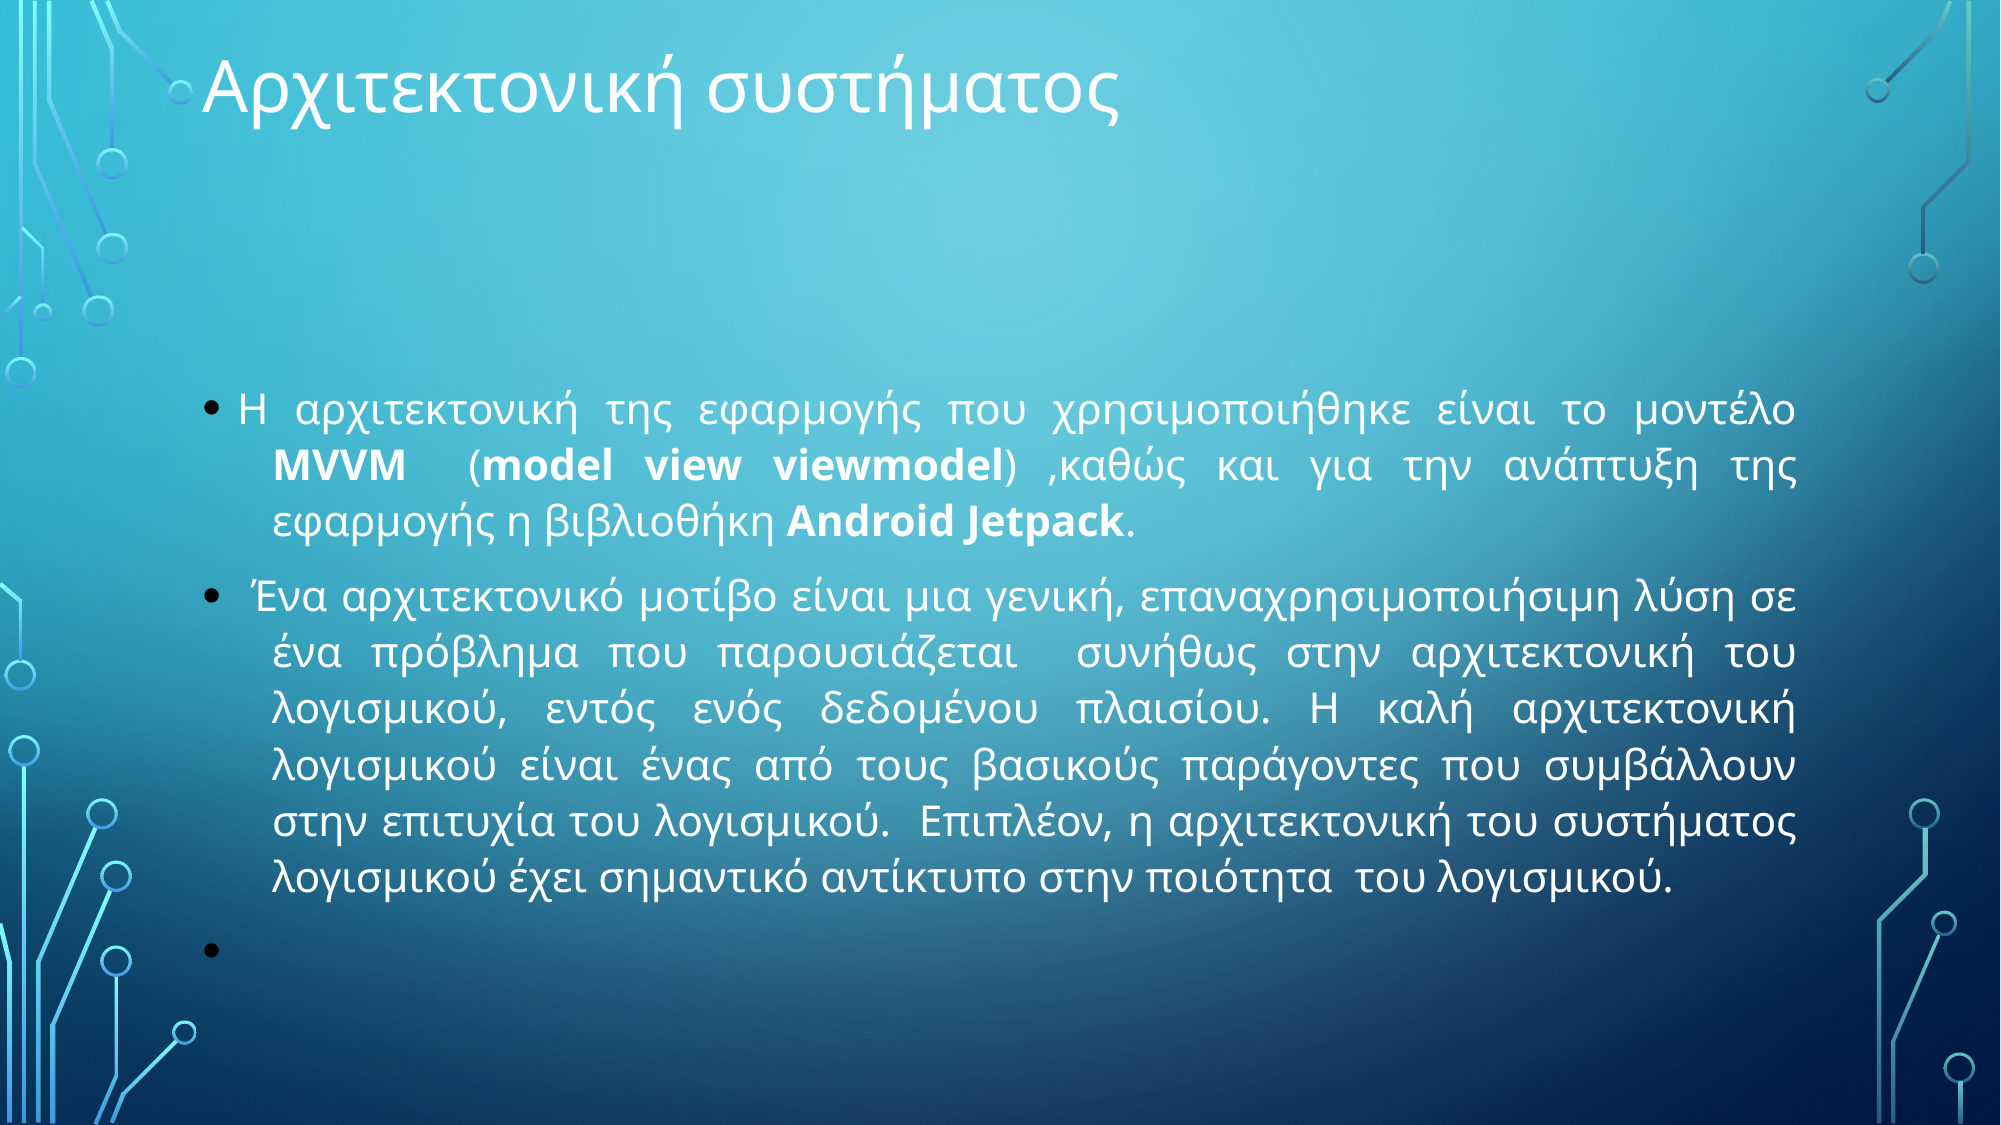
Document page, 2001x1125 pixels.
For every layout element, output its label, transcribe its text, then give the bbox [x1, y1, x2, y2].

title Αρχιτεκτονική συστήματος [187, 42, 1813, 222]
list Η αρχιτεκτονική της εφαρμογής που χρησιμοποιήθηκε είναι το μοντέλο MVVM (model view viewmodel) ,καθώς και για την ανάπτυξη της εφαρμογής η βιβλιοθήκη Android Jetpack. Ένα αρχιτεκτονικό μοτίβο είναι μια γενική, επαναχρησιμοποιήσιμη λύση σε ένα πρόβλημα που παρουσιάζεται συνήθως στην αρχιτεκτονική του λογισμικού, εντός ενός δεδομένου πλαισίου. Η καλή αρχιτεκτονική λογισμικού είναι ένας από τους βασικούς παράγοντες που συμβάλλουν στην επιτυχία του λογισμικού. Επιπλέον, η αρχιτεκτονική του συστήματος λογισμικού έχει σημαντικό αντίκτυπο στην ποιότητα του λογισμικού. [187, 369, 1813, 951]
